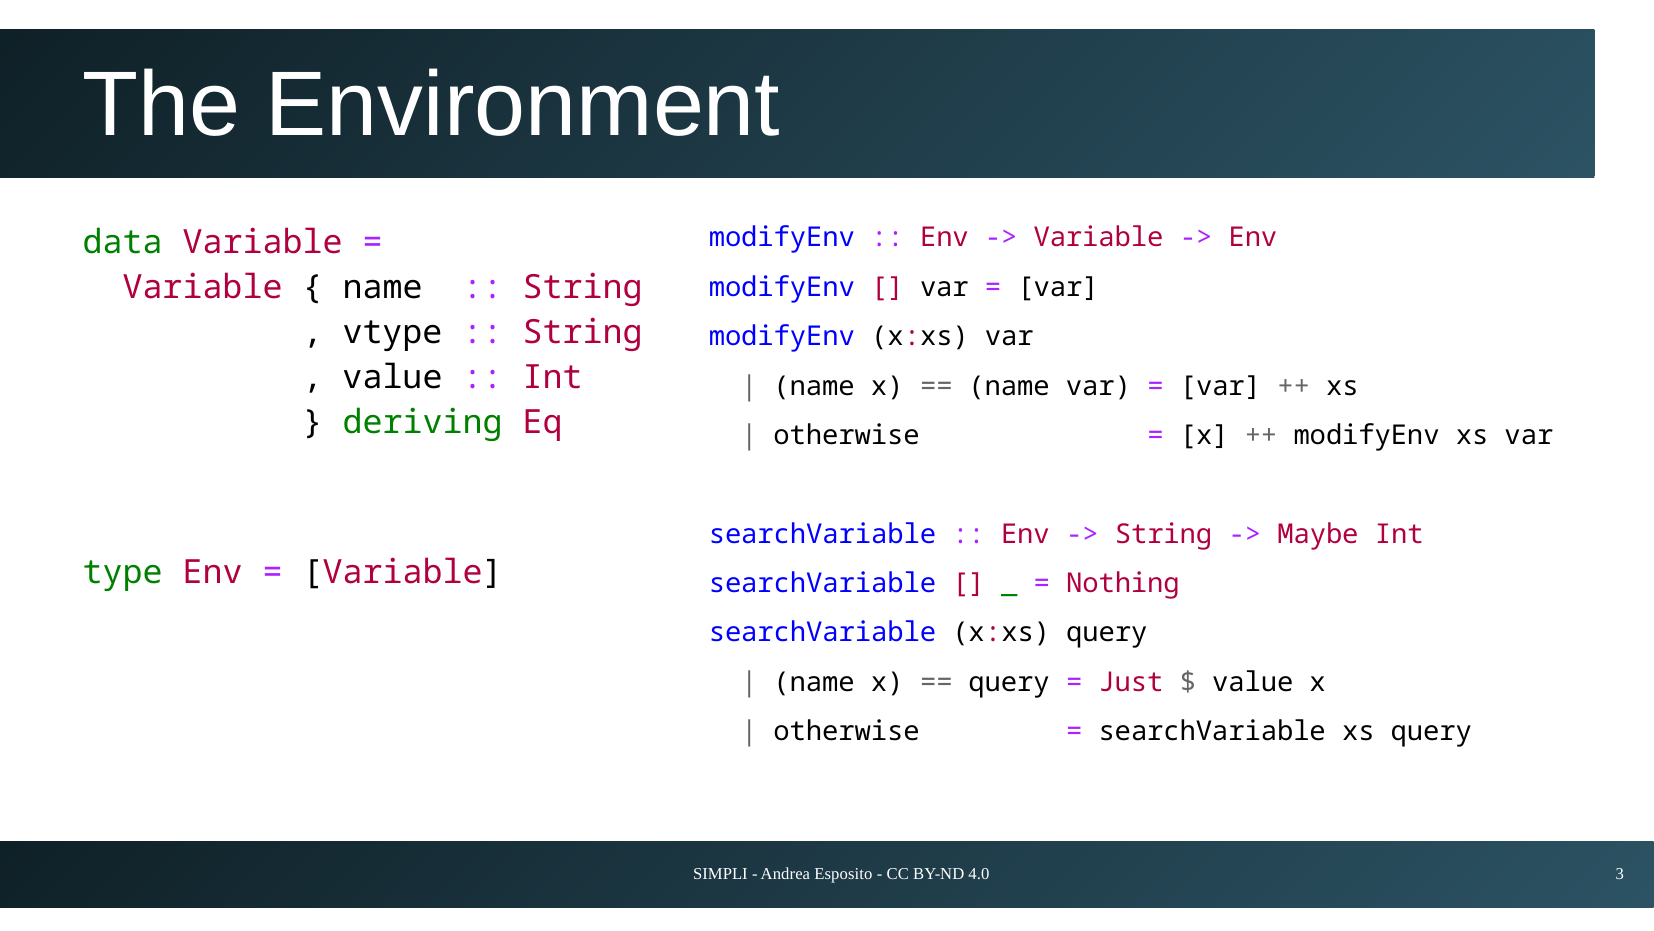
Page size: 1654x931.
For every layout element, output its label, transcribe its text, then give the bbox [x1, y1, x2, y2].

list modifyEnv :: Env -> Variable -> Env modifyEnv [] var = [var] modifyEnv (x:xs) var | (name x) == (name var) = [var] ++ xs | otherwise = [x] ++ modifyEnv xs var searchVariable :: Env -> String -> Maybe Int searchVariable [] _ = Nothing searchVariable (x:xs) query | (name x) == query = Just $ value x | otherwise = searchVariable xs query [708, 217, 1572, 758]
list data Variable = Variable { name :: String , vtype :: String , value :: Int } deriving Eq type Env = [Variable] [82, 217, 650, 758]
title The Environment [82, 29, 1595, 178]
